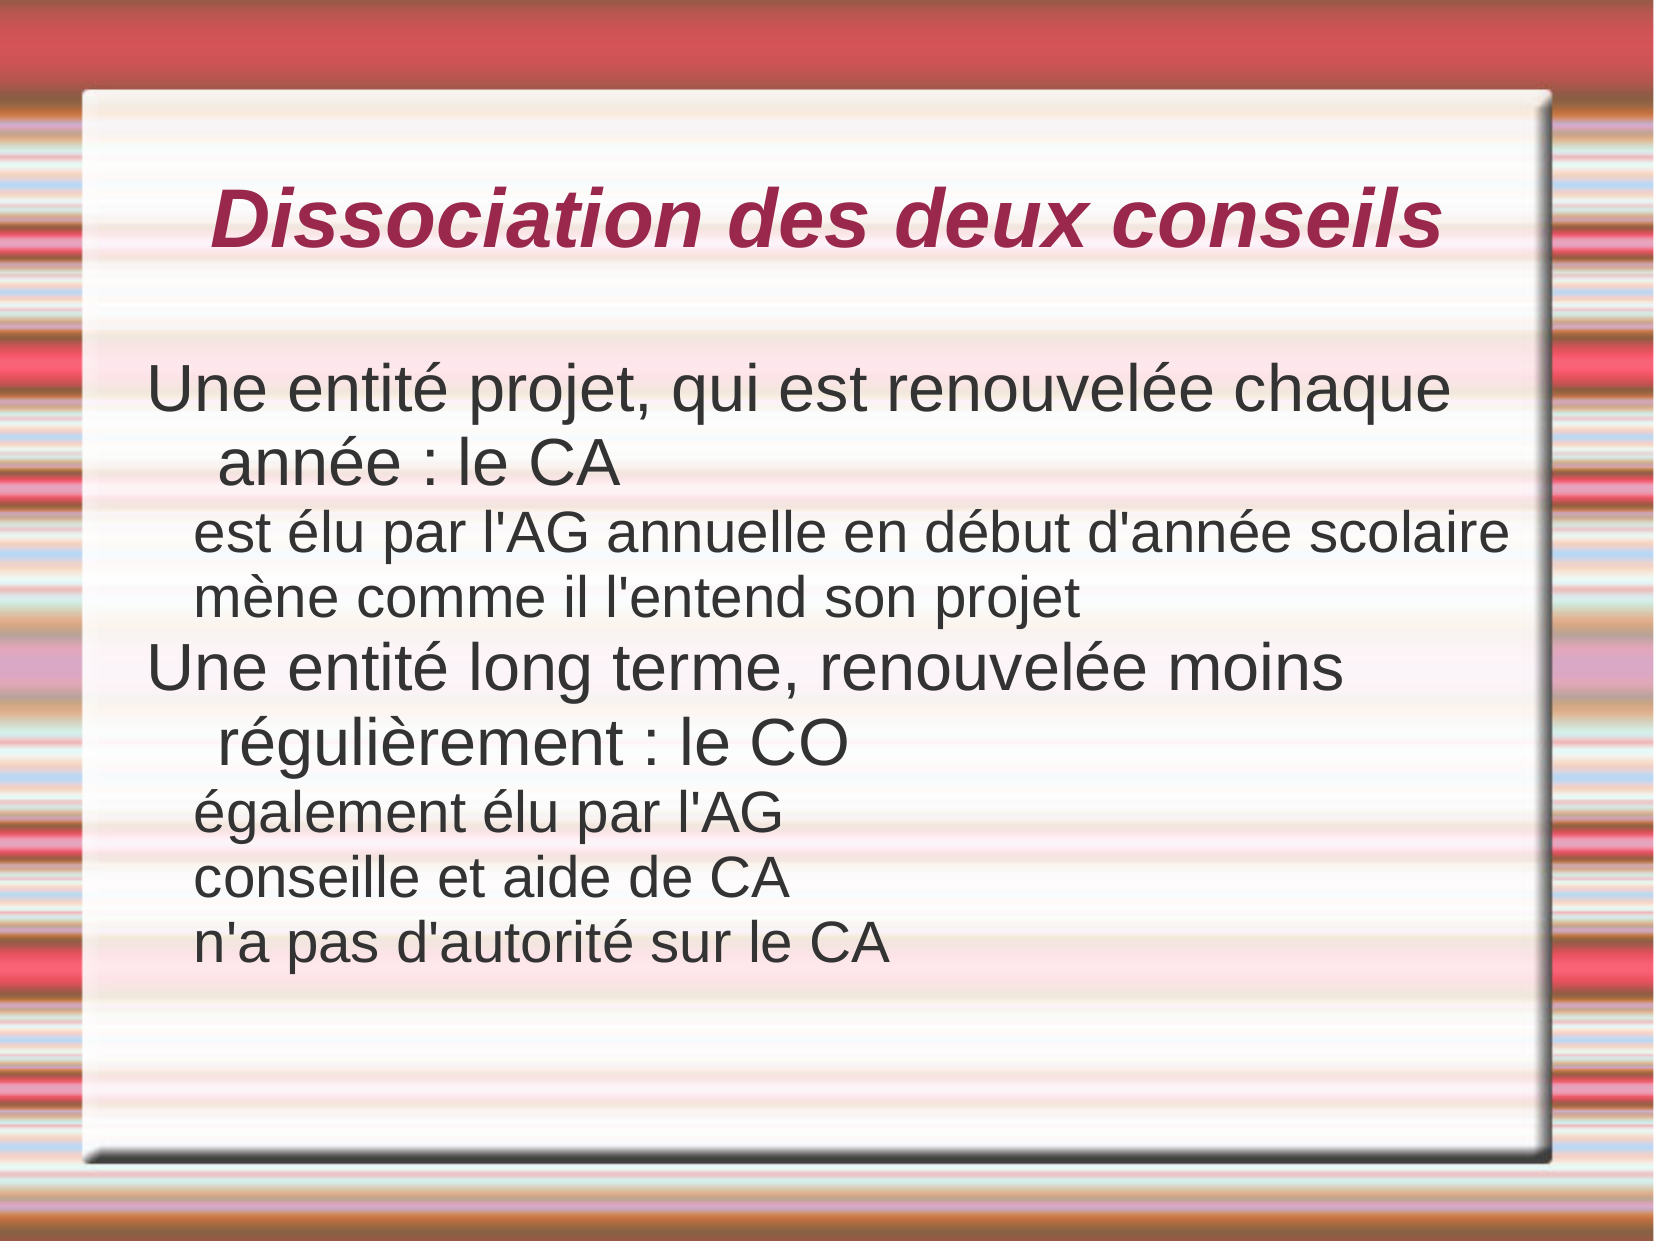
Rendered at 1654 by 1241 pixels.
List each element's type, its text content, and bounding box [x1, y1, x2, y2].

title Dissociation des deux conseils [121, 114, 1534, 322]
list Une entité projet, qui est renouvelée chaque année : le CA est élu par l'AG annuelle en début d'année scolaire mène comme il l'entend son projet Une entité long terme, renouvelée moins régulièrement : le CO également élu par l'AG conseille et aide de CA n'a pas d'autorité sur le CA [134, 350, 1516, 1133]
picture [0, 0, 1654, 1241]
